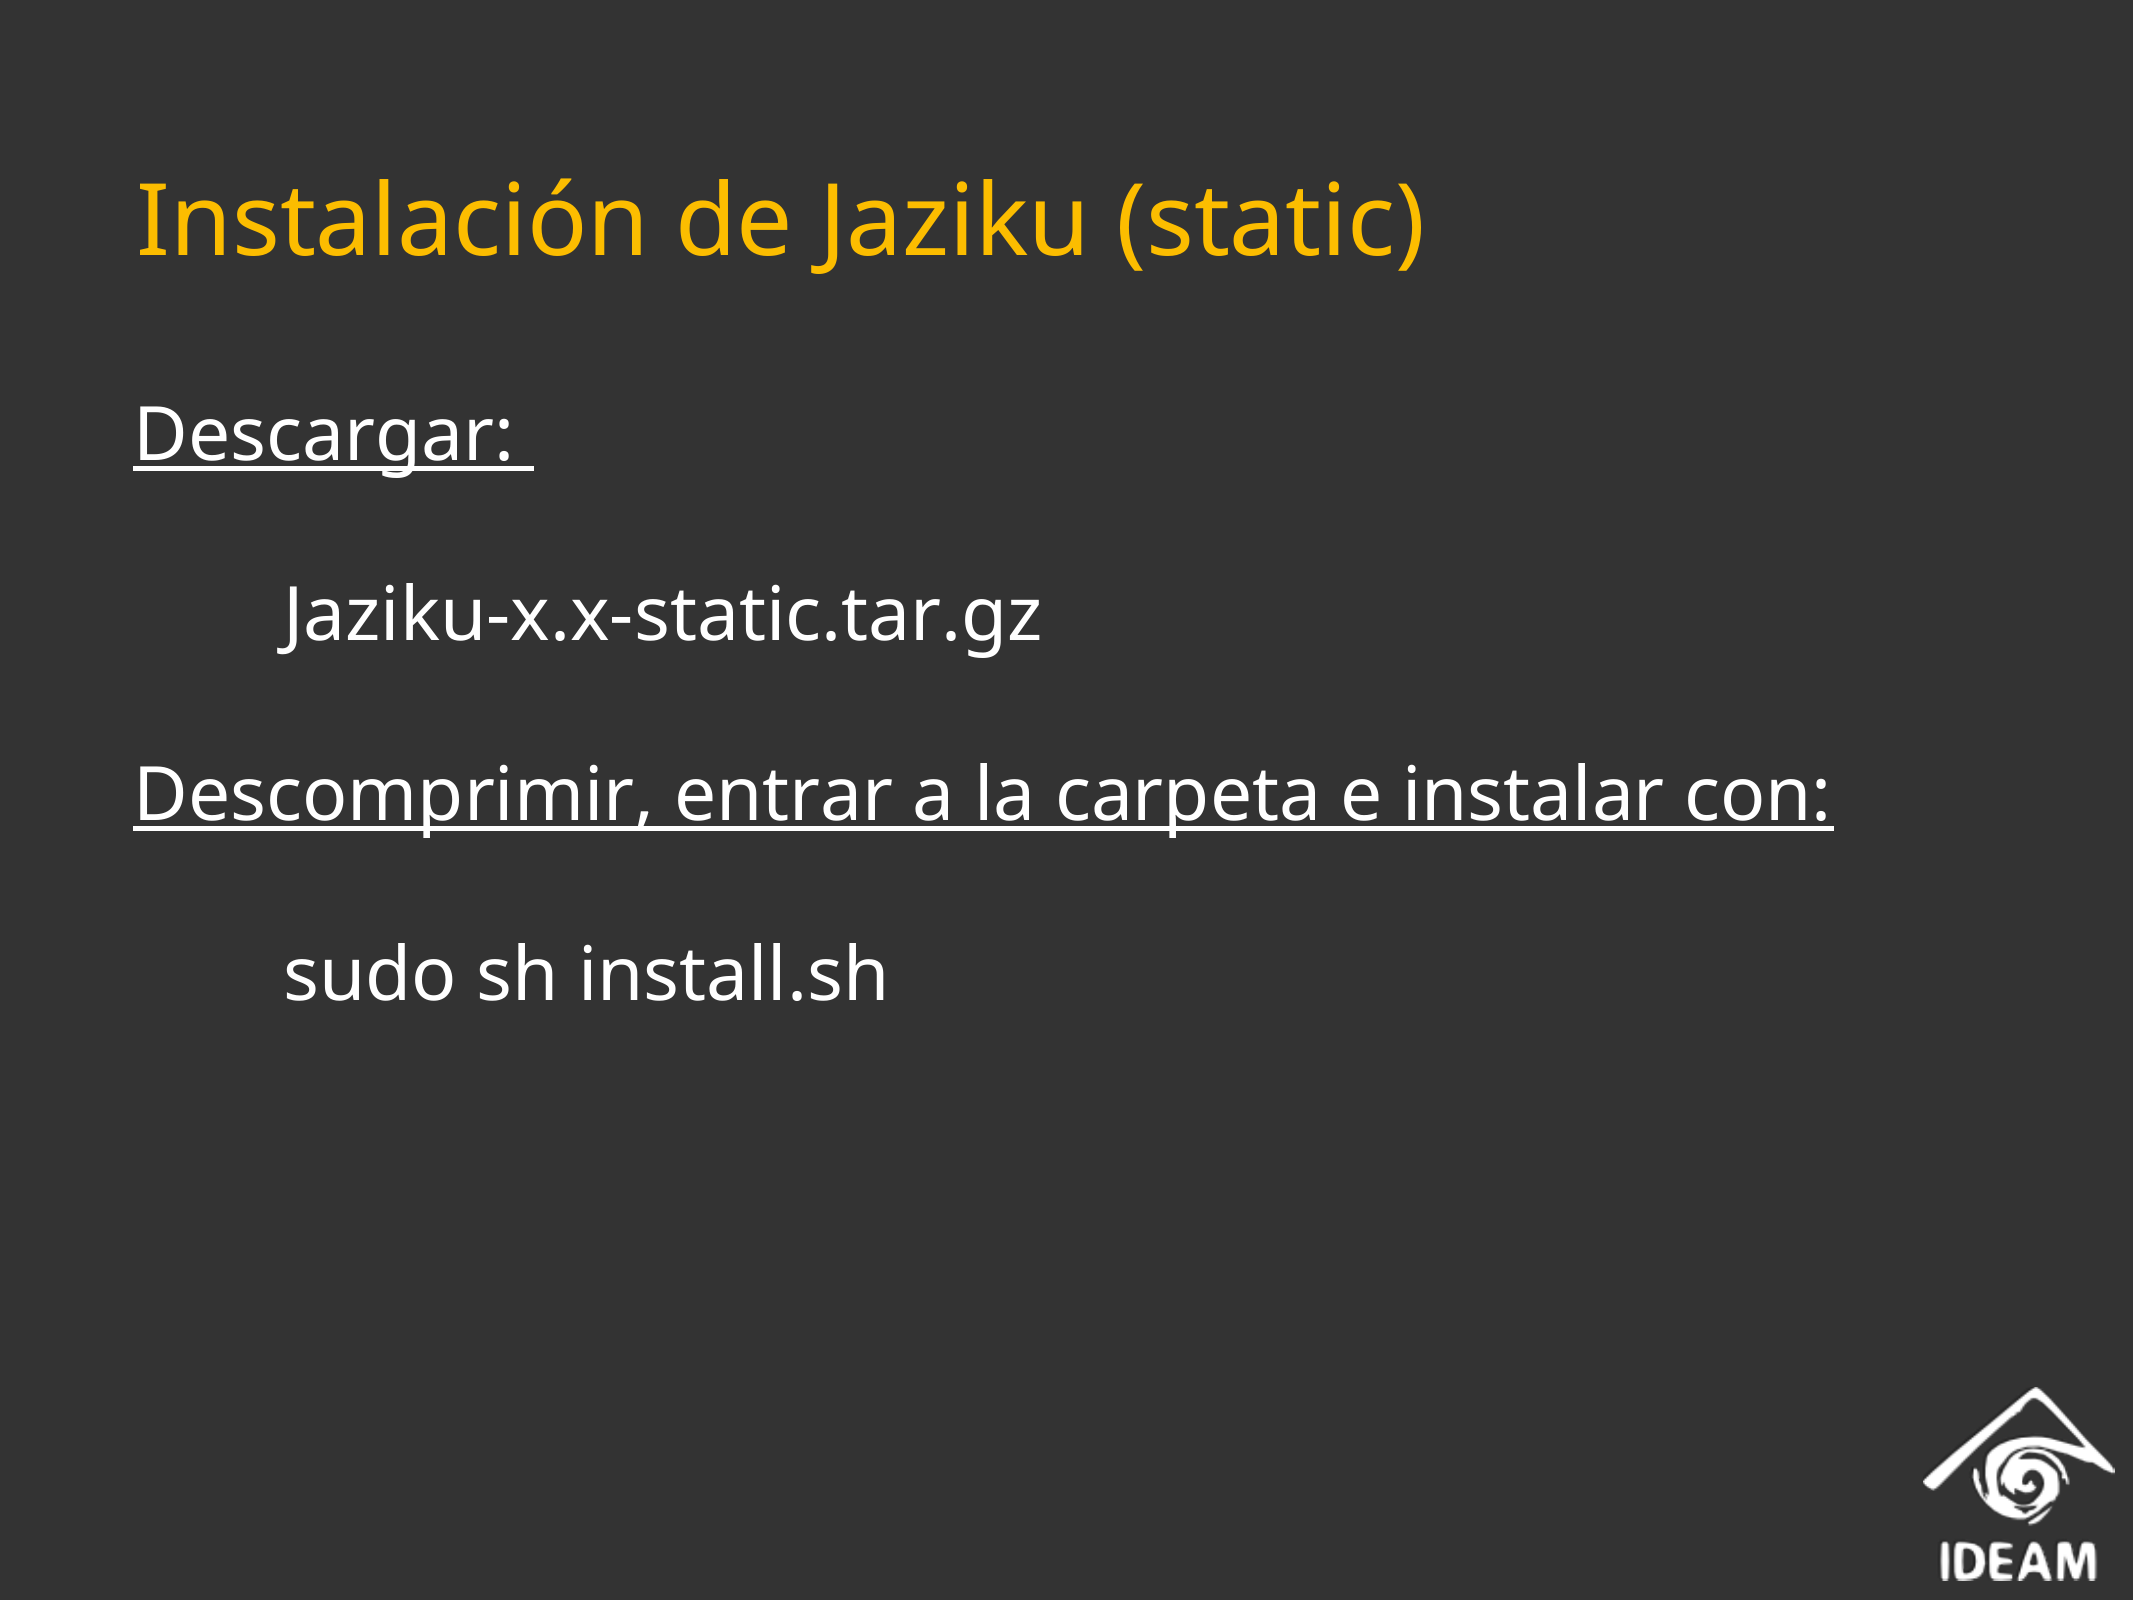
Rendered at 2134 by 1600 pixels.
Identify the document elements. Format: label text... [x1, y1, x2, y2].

picture [1923, 1387, 2115, 1581]
text_box Descargar: Jaziku-x.x-static.tar.gz Descomprimir, entrar a la carpeta e instalar con: sudo sh install.sh [133, 413, 2008, 1270]
text_box Instalación de Jaziku (static) [136, 147, 2038, 284]
